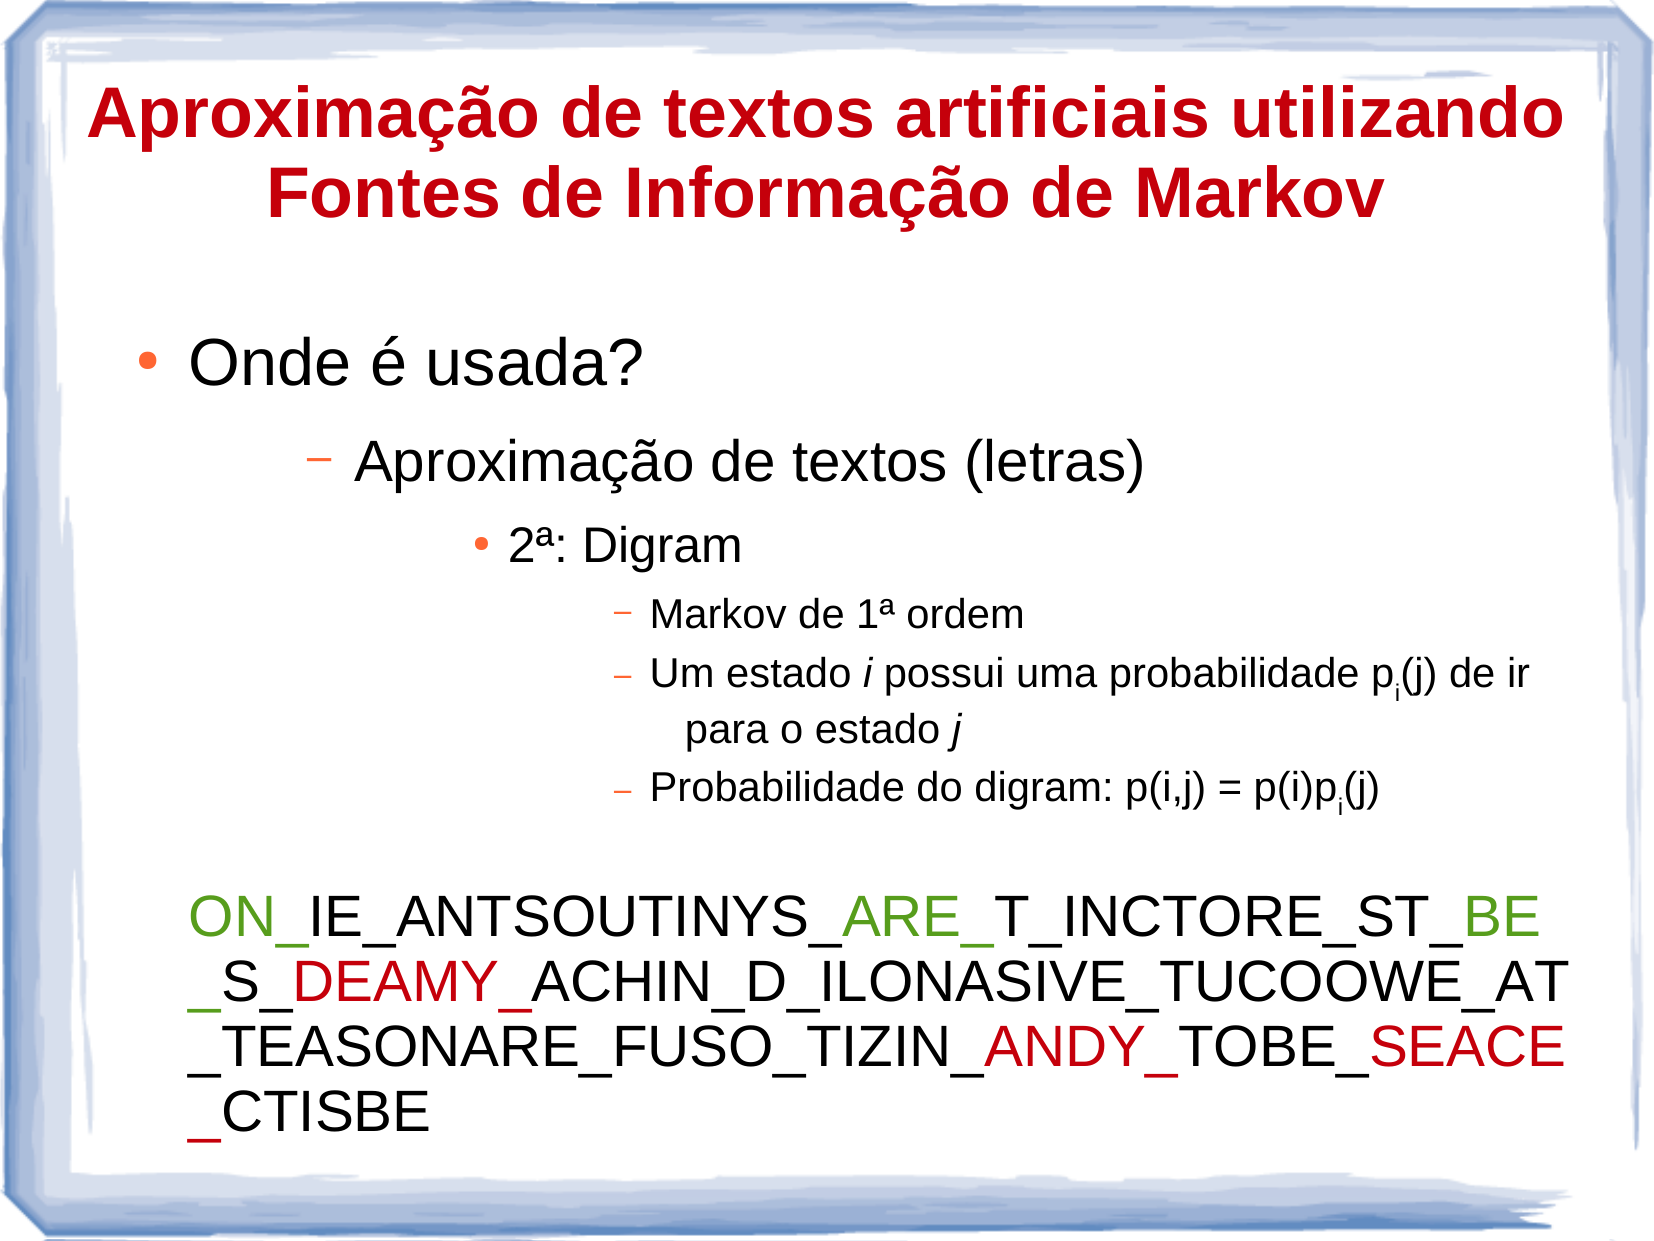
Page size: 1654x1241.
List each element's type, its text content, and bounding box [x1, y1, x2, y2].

list ON_IE_ANTSOUTINYS_ARE_T_INCTORE_ST_BE_S_DEAMY_ACHIN_D_ILONASIVE_TUCOOWE_AT_TEASONARE_FUSO_TIZIN_ANDY_TOBE_SEACE_CTISBE [118, 883, 1571, 1227]
list Onde é usada? Aproximação de textos (letras) 2ª: Digram Markov de 1ª ordem Um estado i possui uma probabilidade pi(j) de ir para o estado j Probabilidade do digram: p(i,j) = p(i)pi(j) [118, 324, 1571, 821]
title Aproximação de textos artificiais utilizando Fontes de Informação de Markov [82, 49, 1571, 257]
picture [0, 0, 1654, 1241]
